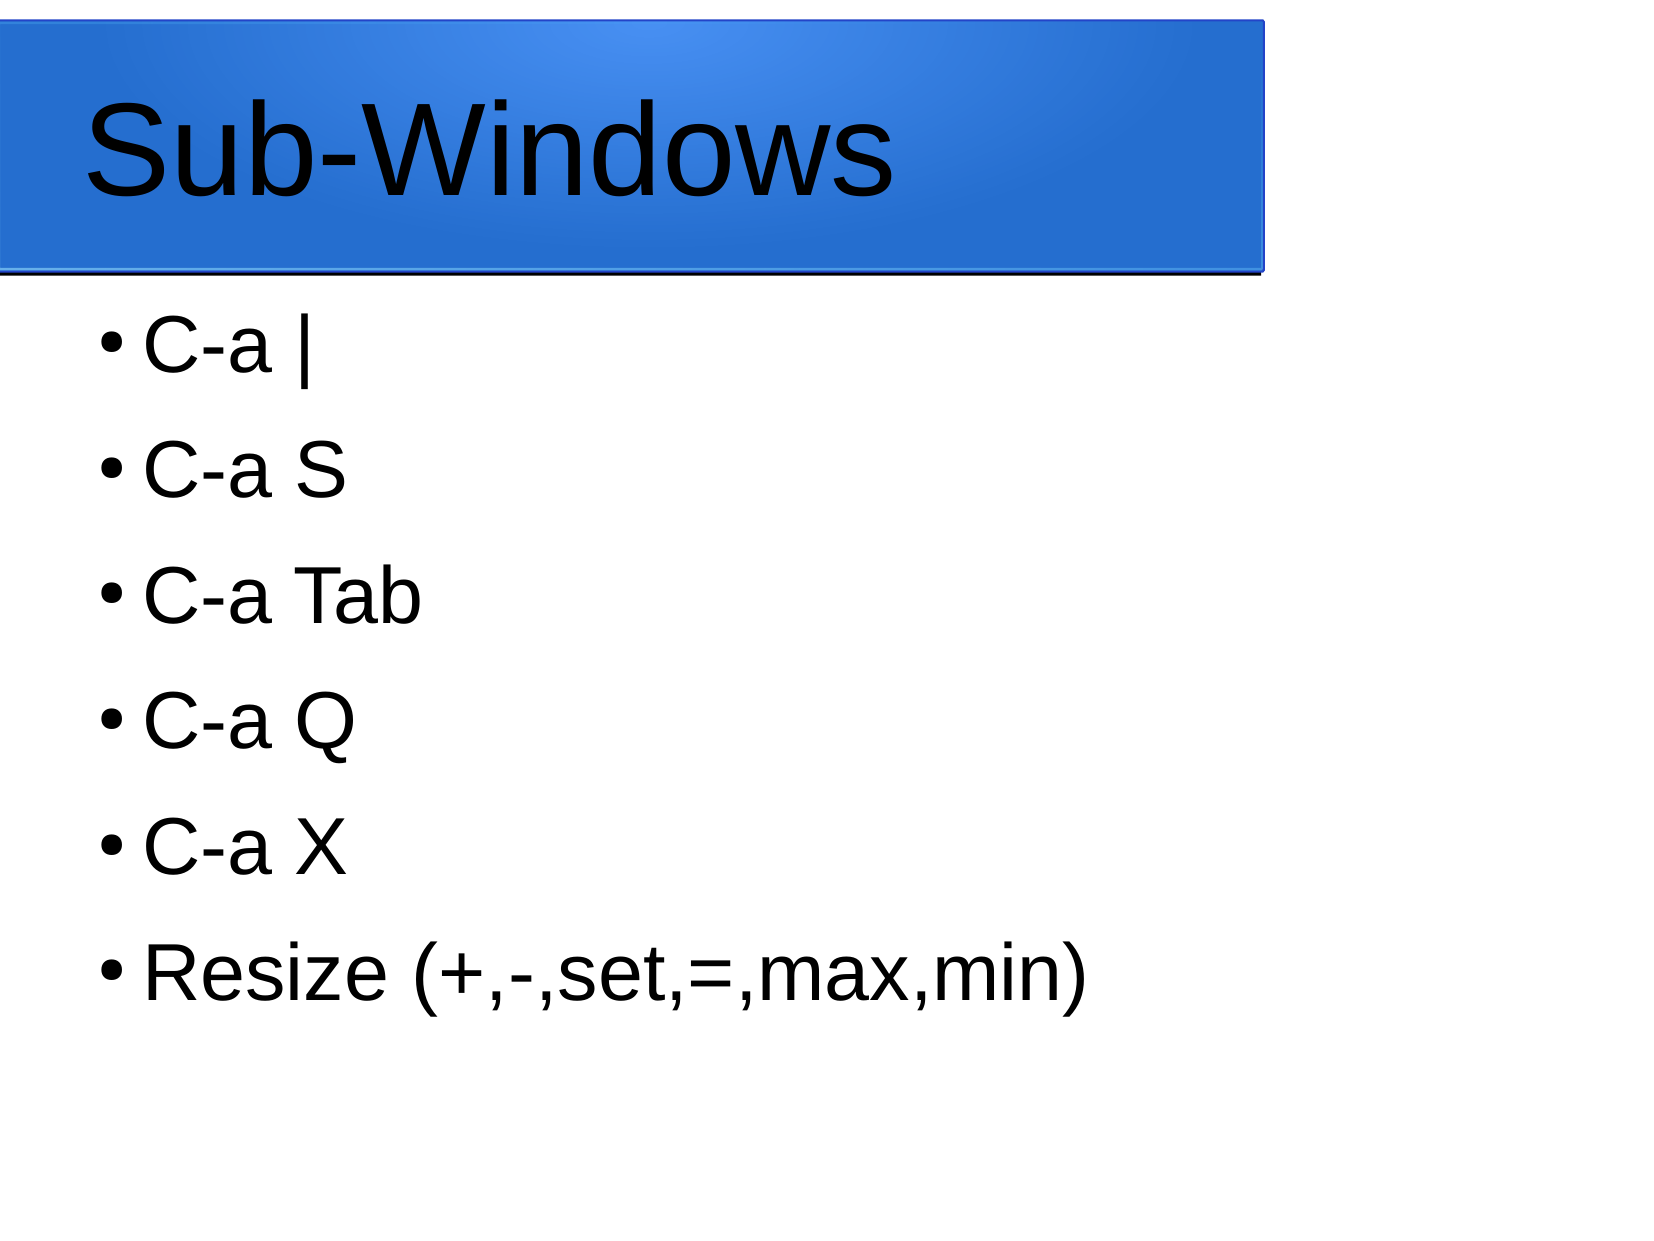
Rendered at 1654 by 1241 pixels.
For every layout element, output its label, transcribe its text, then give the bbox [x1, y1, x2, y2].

title Sub-Windows [82, 47, 1235, 252]
list C-a | C-a S C-a Tab C-a Q C-a X Resize (+,-,set,=,max,min) [82, 299, 1571, 1019]
